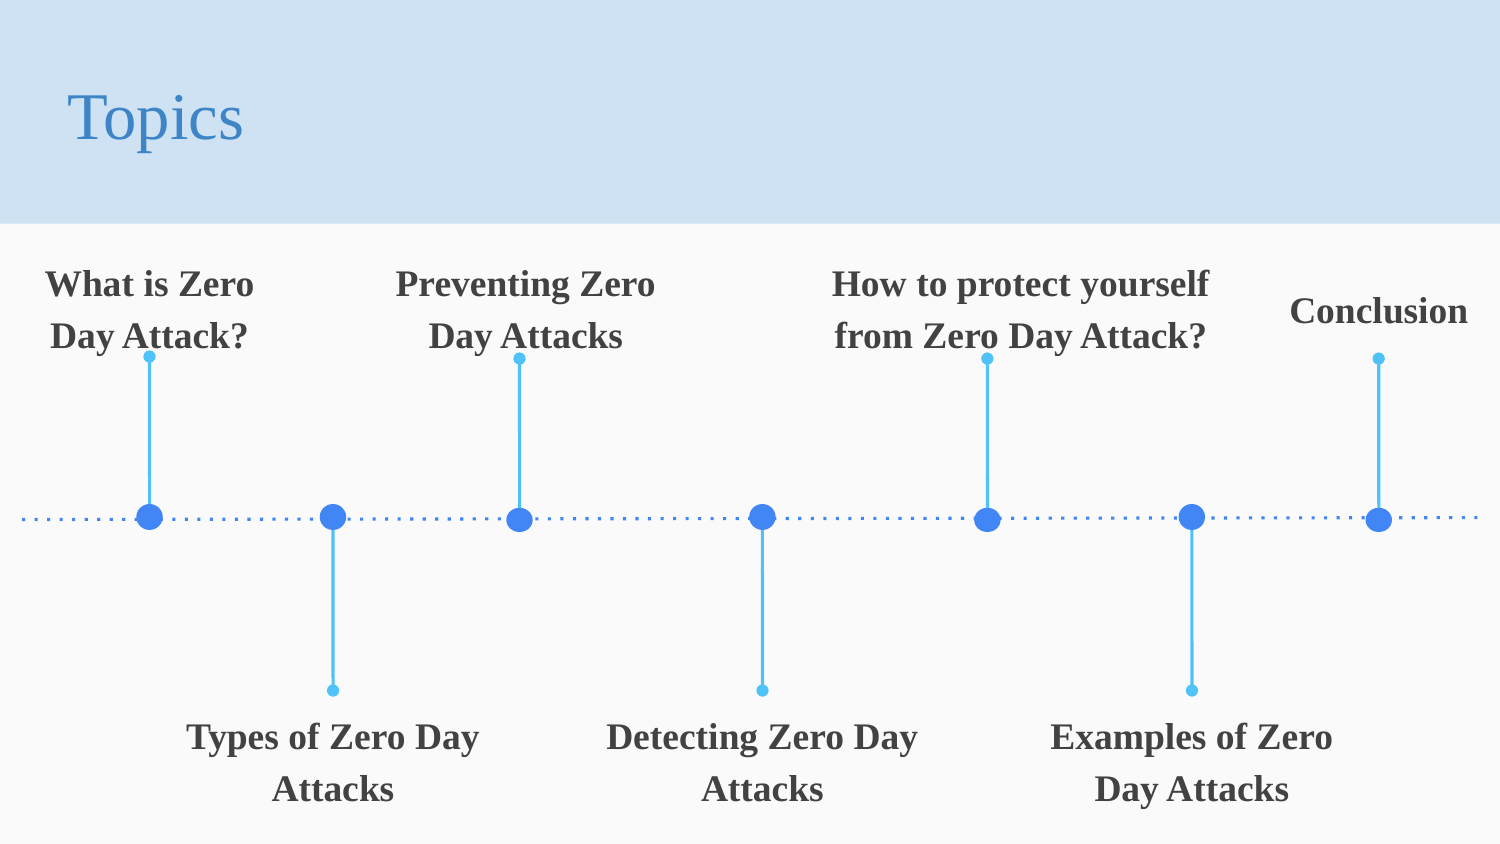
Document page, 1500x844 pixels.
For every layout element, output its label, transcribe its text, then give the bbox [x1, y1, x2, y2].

list How to protect yourself from Zero Day Attack? [807, 237, 1234, 367]
list Preventing Zero Day Attacks [346, 237, 706, 367]
list What is Zero Day Attack? [0, 237, 300, 367]
text_box [506, 507, 533, 533]
text_box [0, 0, 1500, 224]
text_box [749, 503, 776, 530]
text_box [319, 503, 347, 530]
text_box [1365, 507, 1392, 533]
text_box [974, 507, 1001, 533]
list Types of Zero Day Attacks [153, 690, 513, 820]
list Examples of Zero Day Attacks [1012, 690, 1372, 820]
list Detecting Zero Day Attacks [582, 690, 943, 820]
title Topics [52, 57, 1451, 224]
list Conclusion [1165, 263, 1500, 393]
text_box [1178, 503, 1206, 530]
text_box [136, 504, 163, 530]
